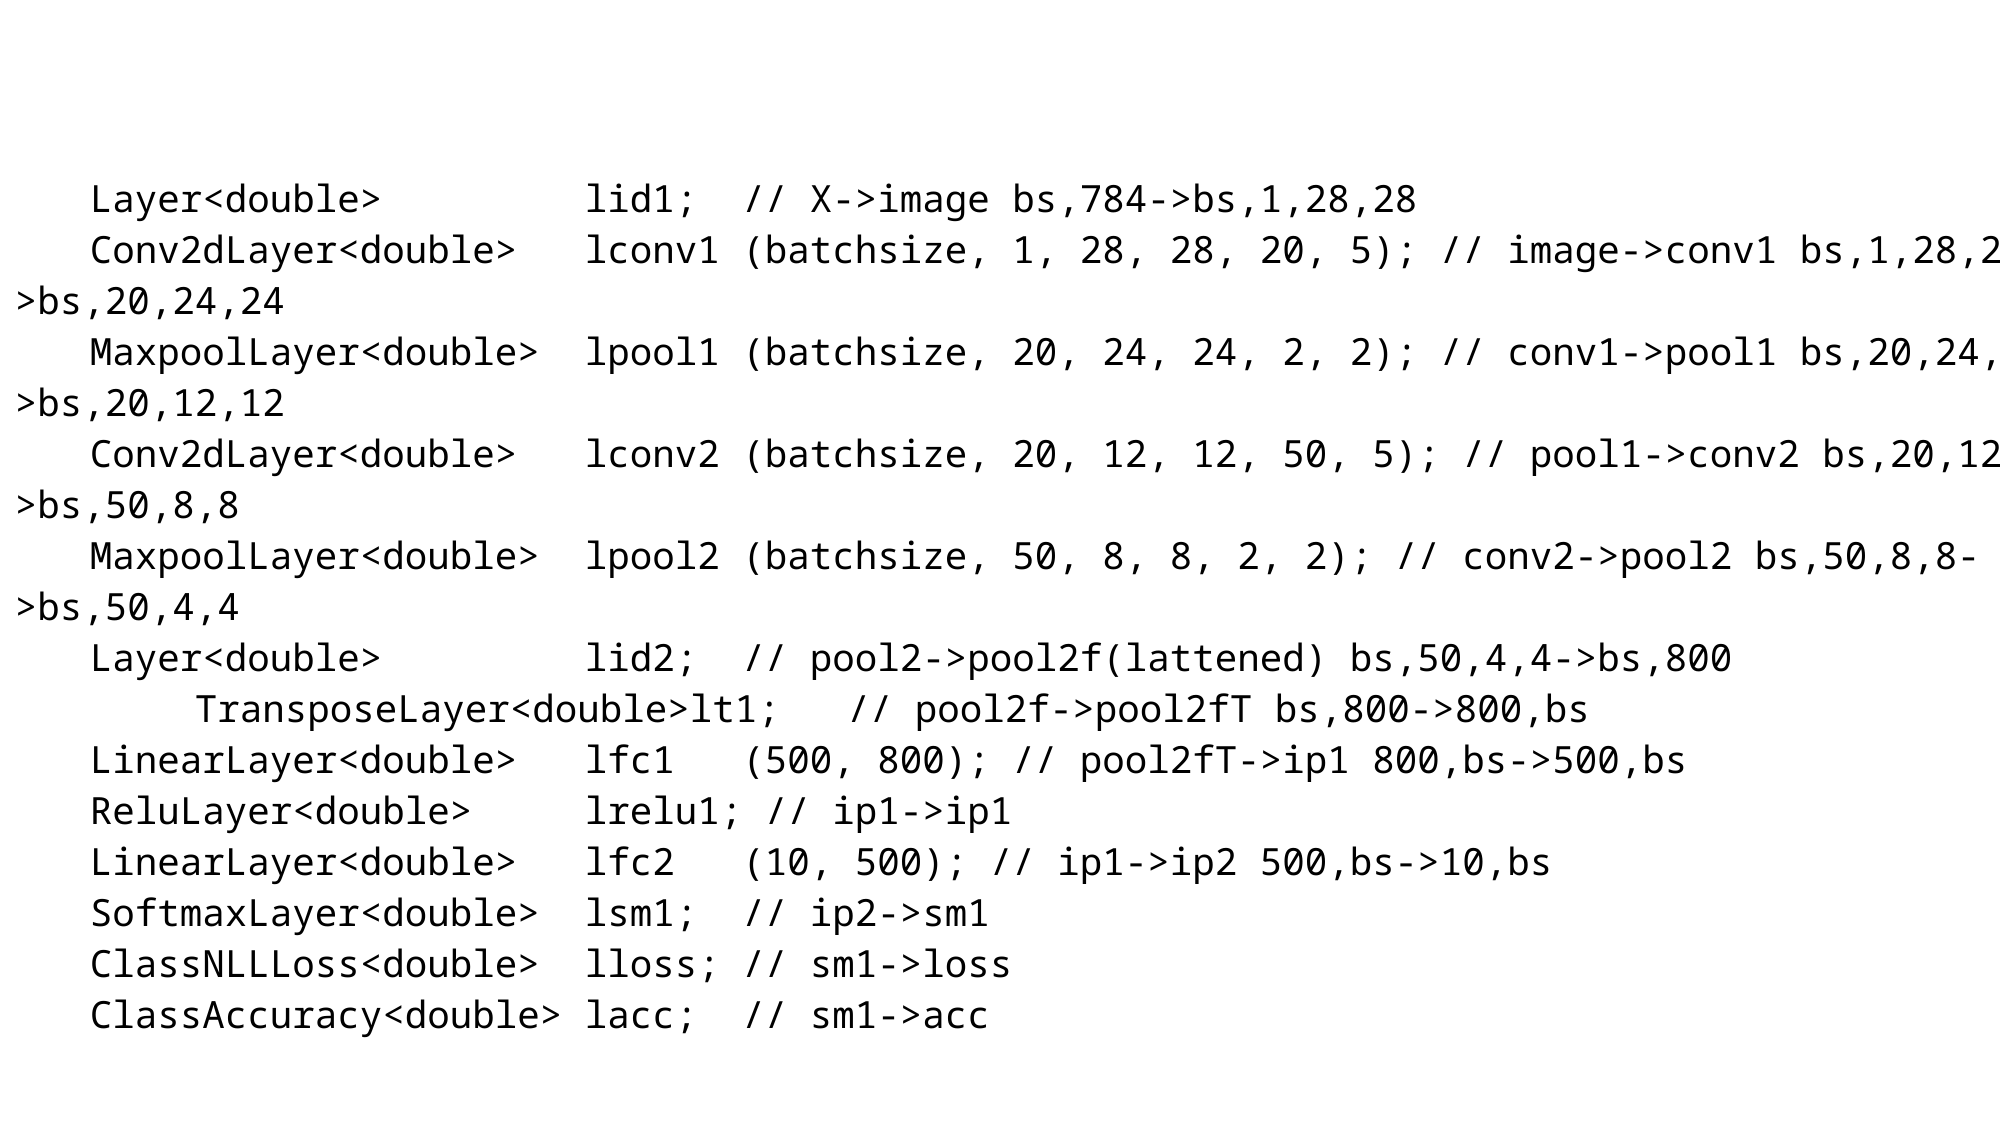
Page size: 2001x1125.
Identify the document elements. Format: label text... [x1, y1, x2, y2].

text_box Layer<double> lid1; // X->image bs,784->bs,1,28,28 Conv2dLayer<double> lconv1 (batchsize, 1, 28, 28, 20, 5); // image->conv1 bs,1,28,28->bs,20,24,24 MaxpoolLayer<double> lpool1 (batchsize, 20, 24, 24, 2, 2); // conv1->pool1 bs,20,24,24->bs,20,12,12 Conv2dLayer<double> lconv2 (batchsize, 20, 12, 12, 50, 5); // pool1->conv2 bs,20,12,12->bs,50,8,8 MaxpoolLayer<double> lpool2 (batchsize, 50, 8, 8, 2, 2); // conv2->pool2 bs,50,8,8->bs,50,4,4 Layer<double> lid2; // pool2->pool2f(lattened) bs,50,4,4->bs,800 TransposeLayer<double>lt1; // pool2f->pool2fT bs,800->800,bs LinearLayer<double> lfc1 (500, 800); // pool2fT->ip1 800,bs->500,bs ReluLayer<double> lrelu1; // ip1->ip1 LinearLayer<double> lfc2 (10, 500); // ip1->ip2 500,bs->10,bs SoftmaxLayer<double> lsm1; // ip2->sm1 ClassNLLLoss<double> lloss; // sm1->loss ClassAccuracy<double> lacc; // sm1->acc [0, 164, 2000, 822]
